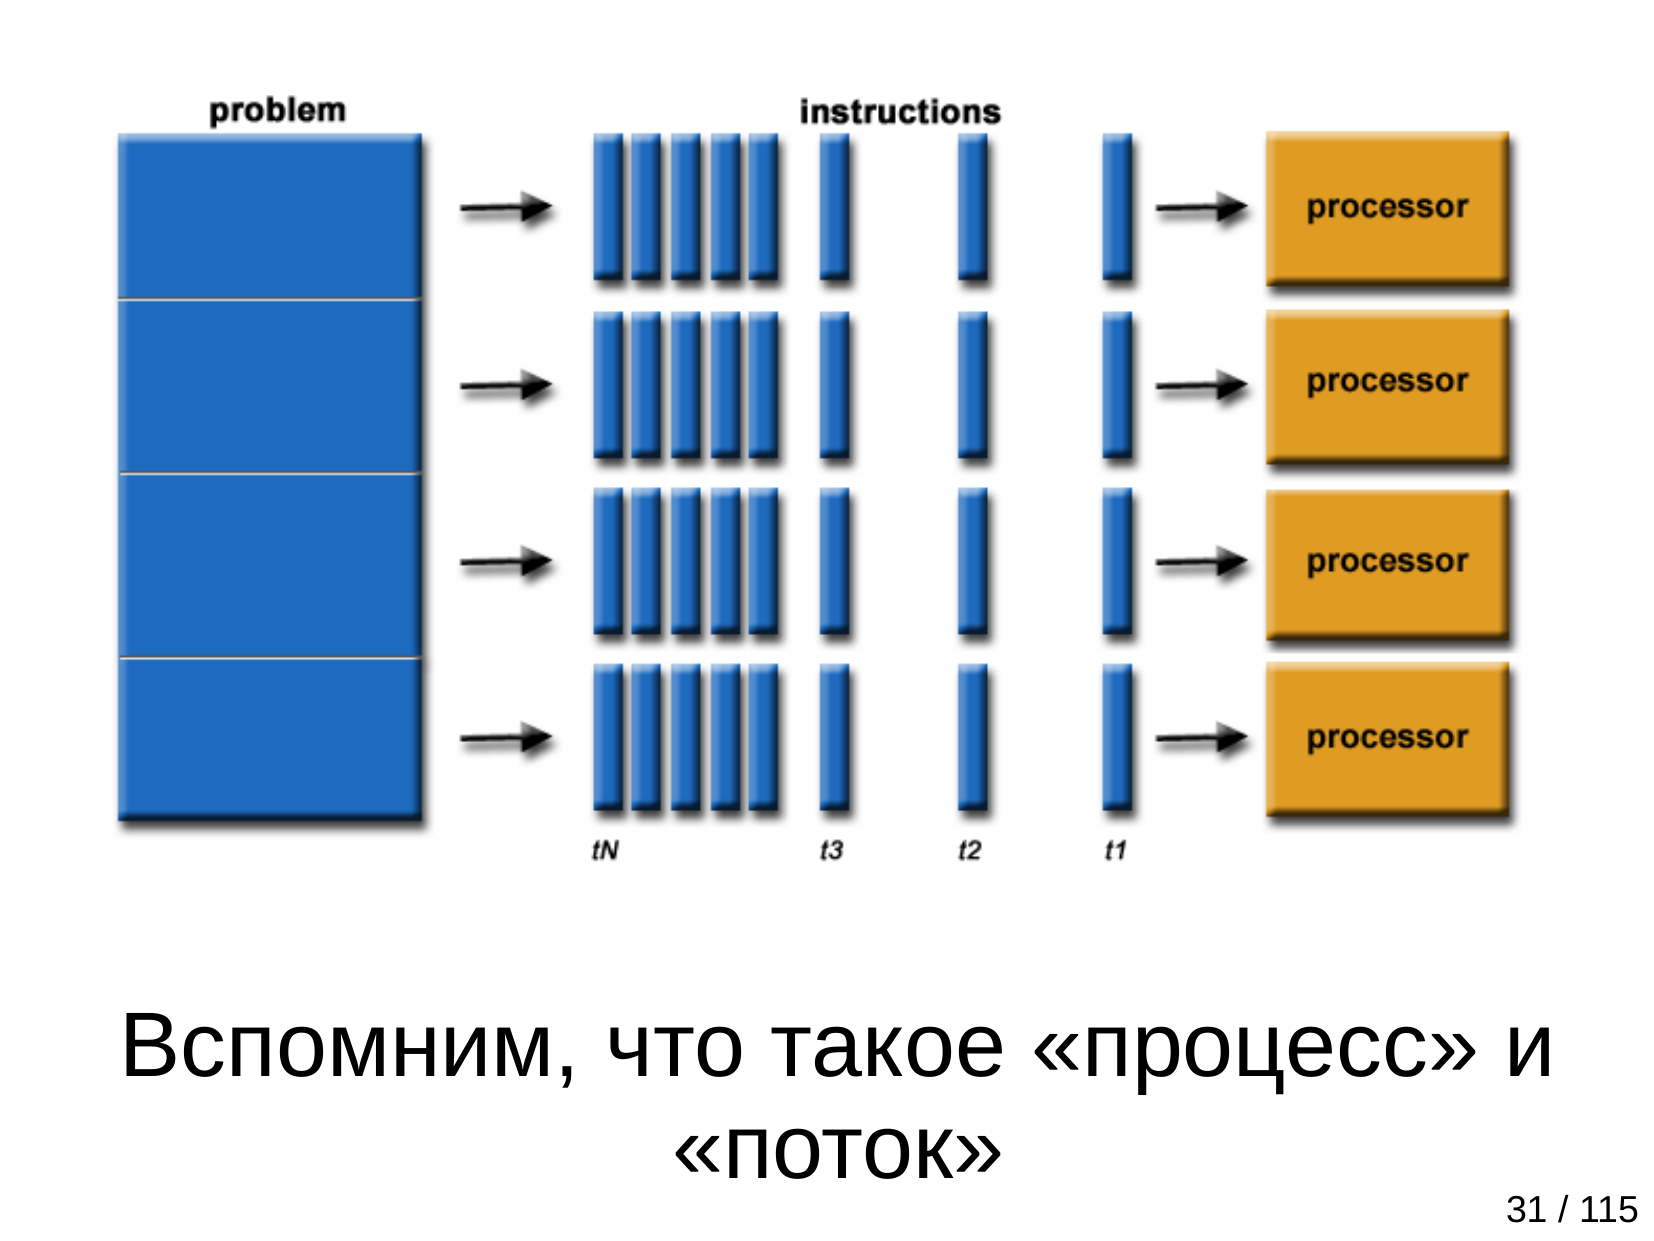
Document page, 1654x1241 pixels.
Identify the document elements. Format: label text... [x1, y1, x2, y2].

text_box <number> / 115 [1380, 1181, 1654, 1238]
picture [106, 94, 1537, 874]
title Вспомним, что такое «процесс» и «поток» [94, 992, 1583, 1200]
